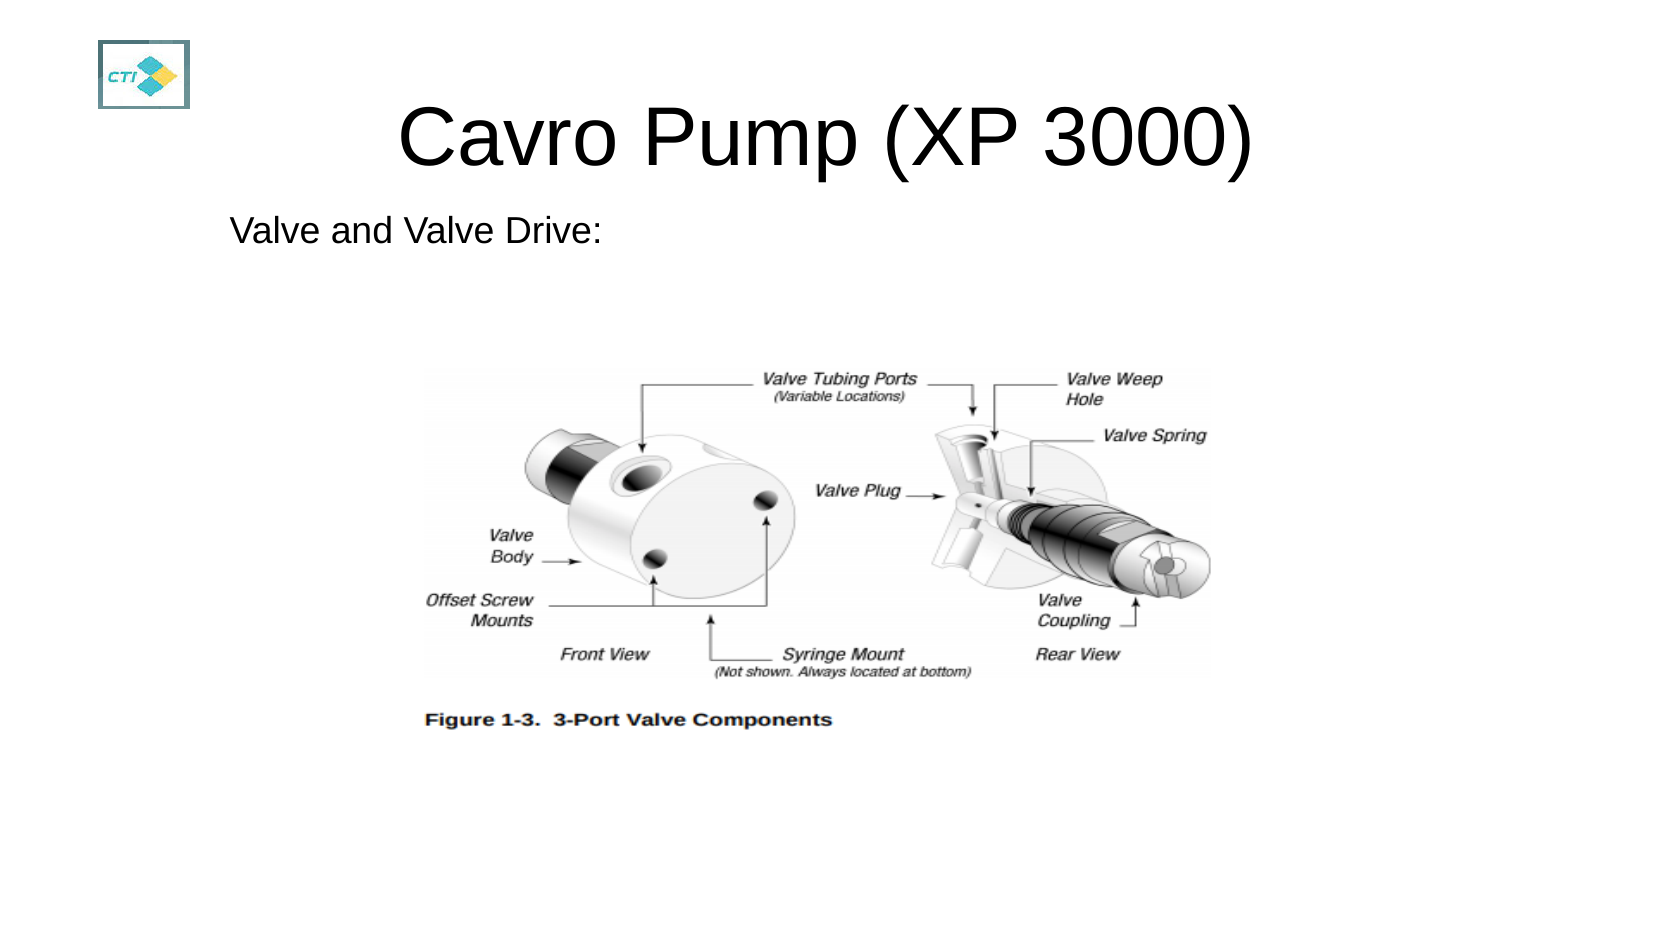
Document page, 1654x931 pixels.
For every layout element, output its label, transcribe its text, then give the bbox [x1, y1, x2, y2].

text_box Cavro Pump (XP 3000) [56, 80, 1597, 184]
text_box Valve and Valve Drive: [214, 198, 810, 246]
picture [313, 347, 1354, 740]
picture [98, 40, 190, 80]
